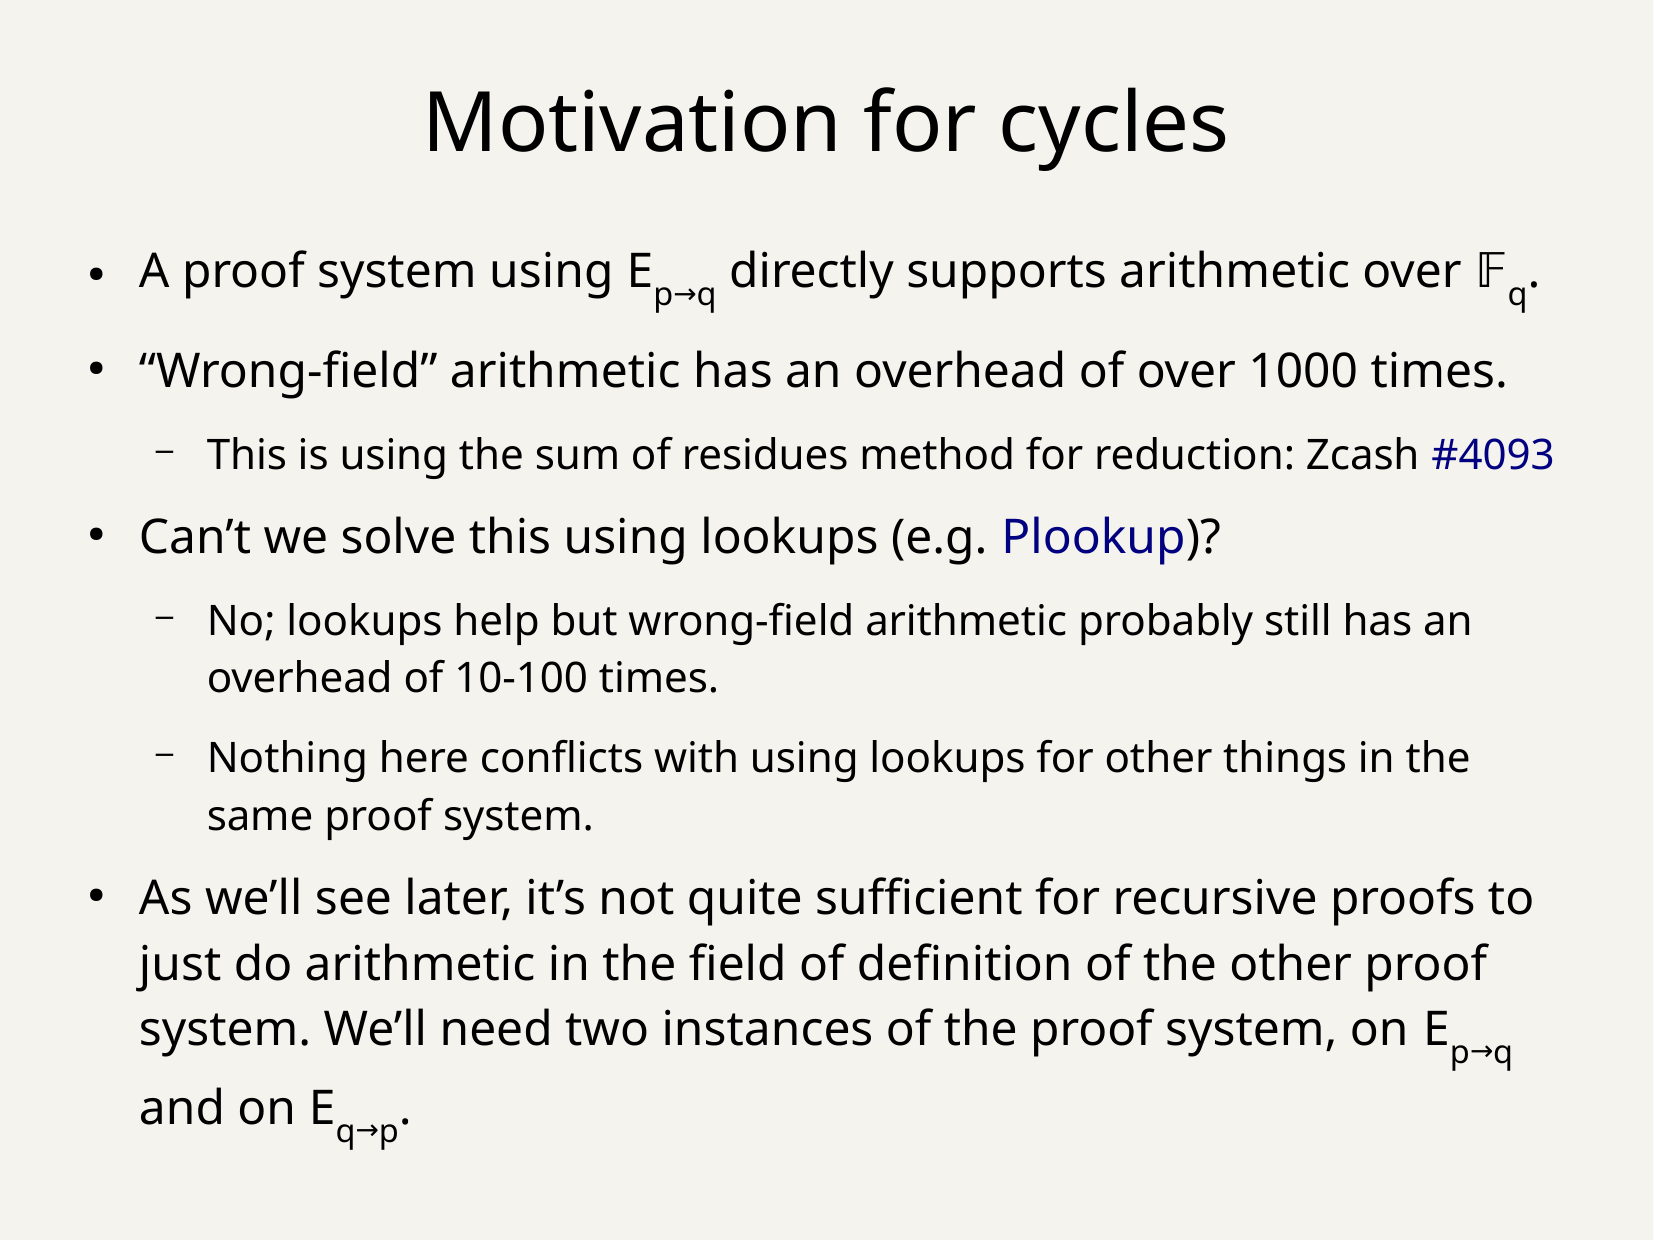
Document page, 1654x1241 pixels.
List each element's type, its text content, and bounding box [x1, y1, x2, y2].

list A proof system using Ep→q directly supports arithmetic over 𝔽q. “Wrong-field” arithmetic has an overhead of over 1000 times. This is using the sum of residues method for reduction: Zcash #4093 Can’t we solve this using lookups (e.g. Plookup)? No; lookups help but wrong-field arithmetic probably still has an overhead of 10-100 times. Nothing here conflicts with using lookups for other things in the same proof system. As we’ll see later, it’s not quite sufficient for recursive proofs to just do arithmetic in the field of definition of the other proof system. We’ll need two instances of the proof system, on Ep→q and on Eq→p. [70, 236, 1571, 1158]
title Motivation for cycles [82, 49, 1571, 189]
